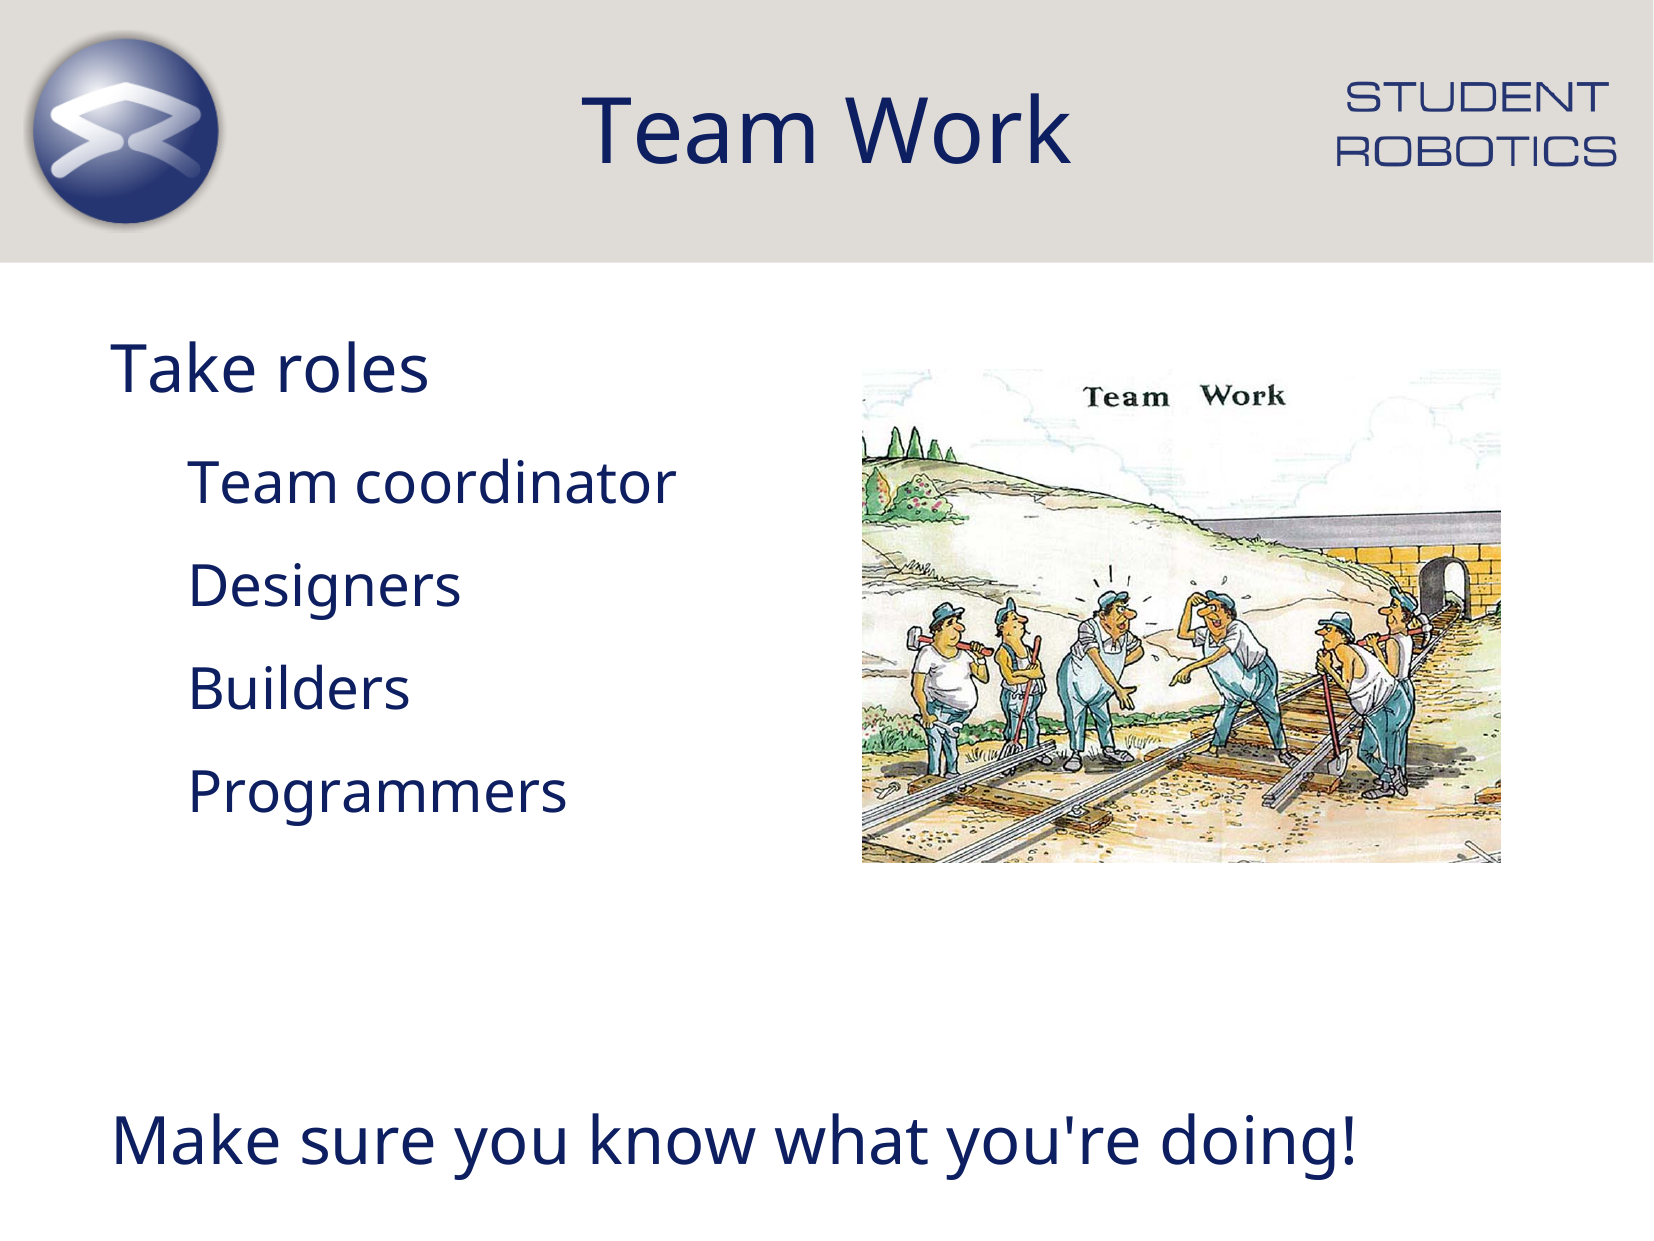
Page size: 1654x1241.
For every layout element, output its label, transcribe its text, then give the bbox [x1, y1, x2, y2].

picture [1571, 68, 1633, 174]
title Team Work [82, 7, 1571, 250]
picture [9, 19, 82, 245]
picture [862, 369, 1501, 863]
list Take roles Team coordinator Designers Builders Programmers Make sure you know what you're doing! [92, 321, 1581, 1126]
